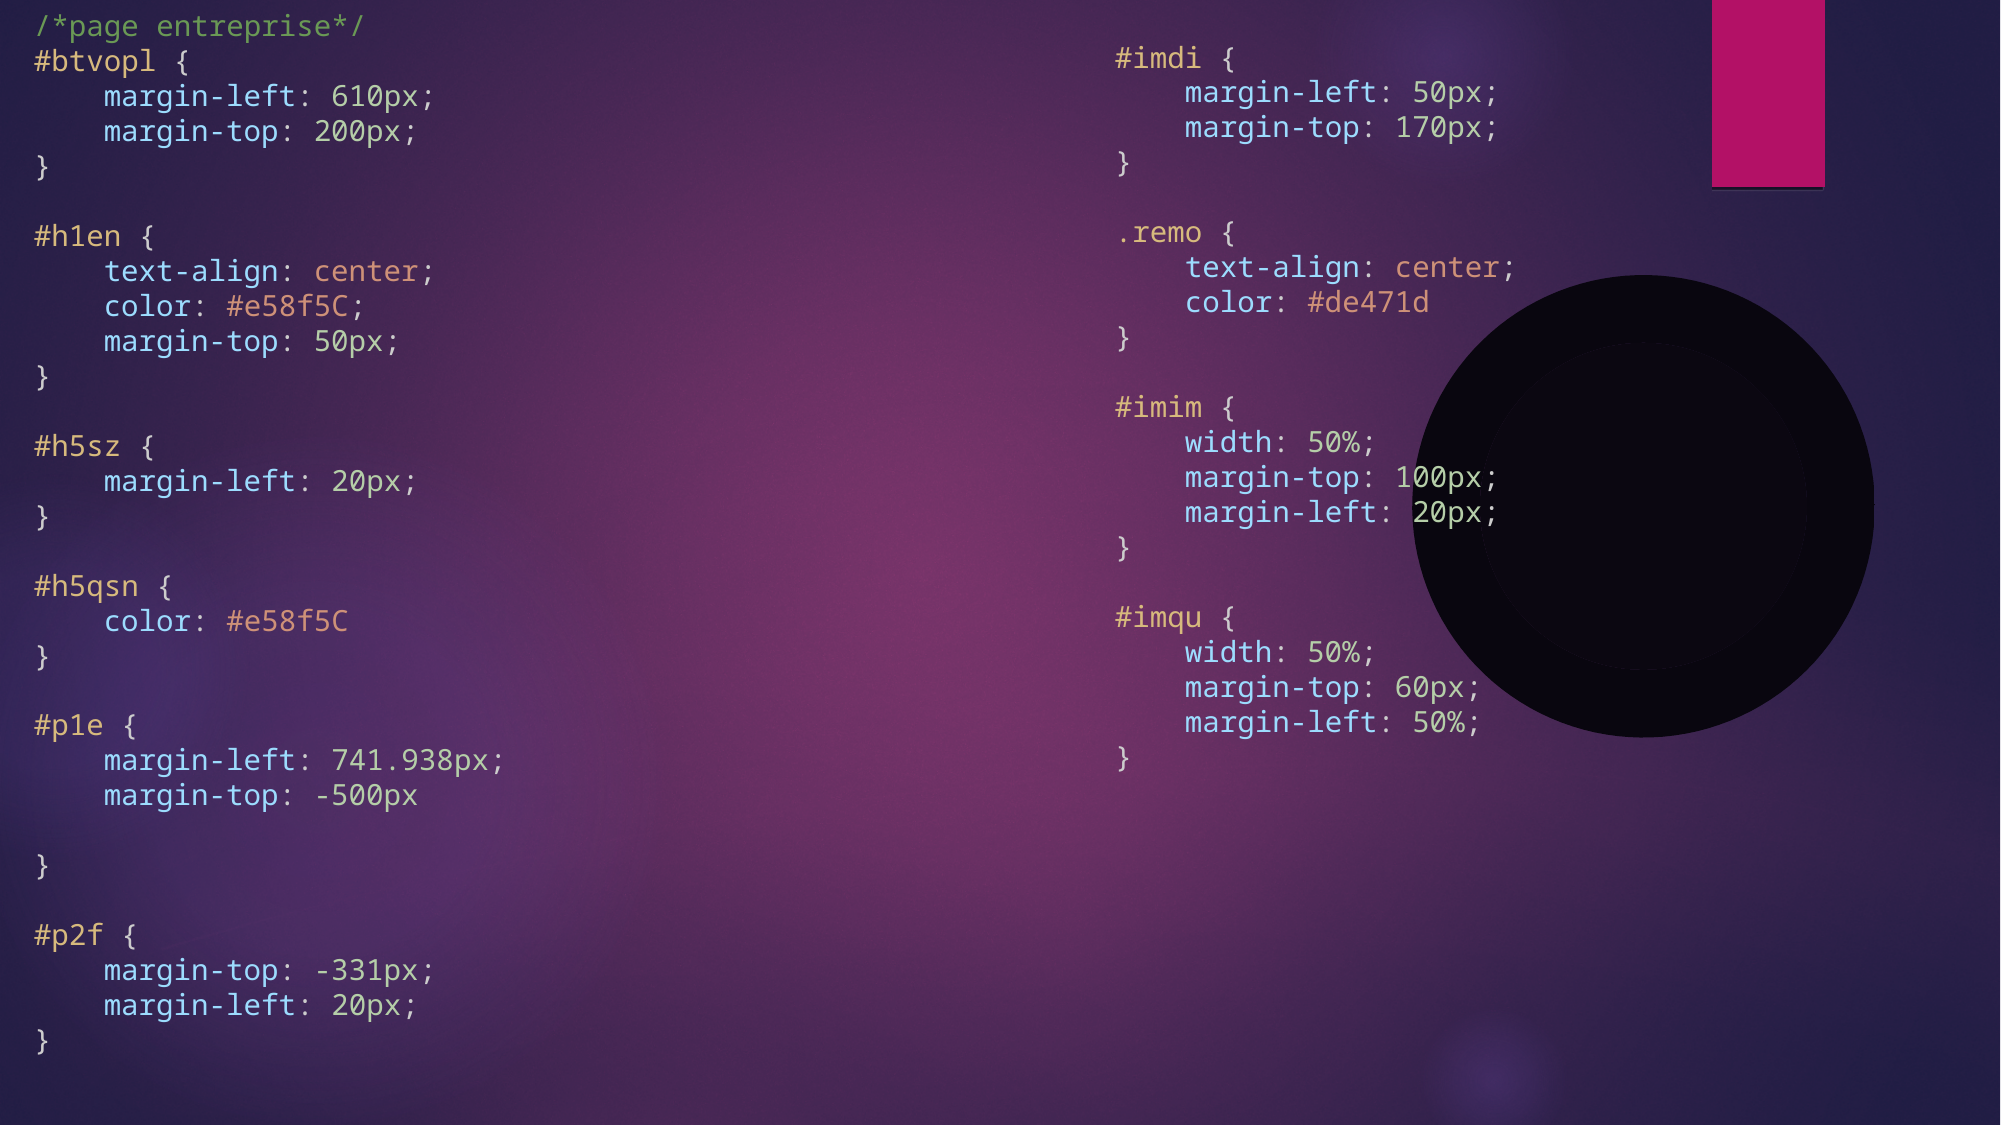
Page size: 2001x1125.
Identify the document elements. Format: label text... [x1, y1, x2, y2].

text_box /*page entreprise*/ #btvopl { margin-left: 610px; margin-top: 200px; } #h1en { text-align: center; color: #e58f5C; margin-top: 50px; } #h5sz { margin-left: 20px; } #h5qsn { color: #e58f5C } #p1e { margin-left: 741.938px; margin-top: -500px } #p2f { margin-top: -331px; margin-left: 20px; } [18, 0, 1019, 1125]
text_box #imdi { margin-left: 50px; margin-top: 170px; } .remo { text-align: center; color: #de471d } #imim { width: 50%; margin-top: 100px; margin-left: 20px; } #imqu { width: 50%; margin-top: 60px; margin-left: 50%; } [1099, 31, 1740, 789]
